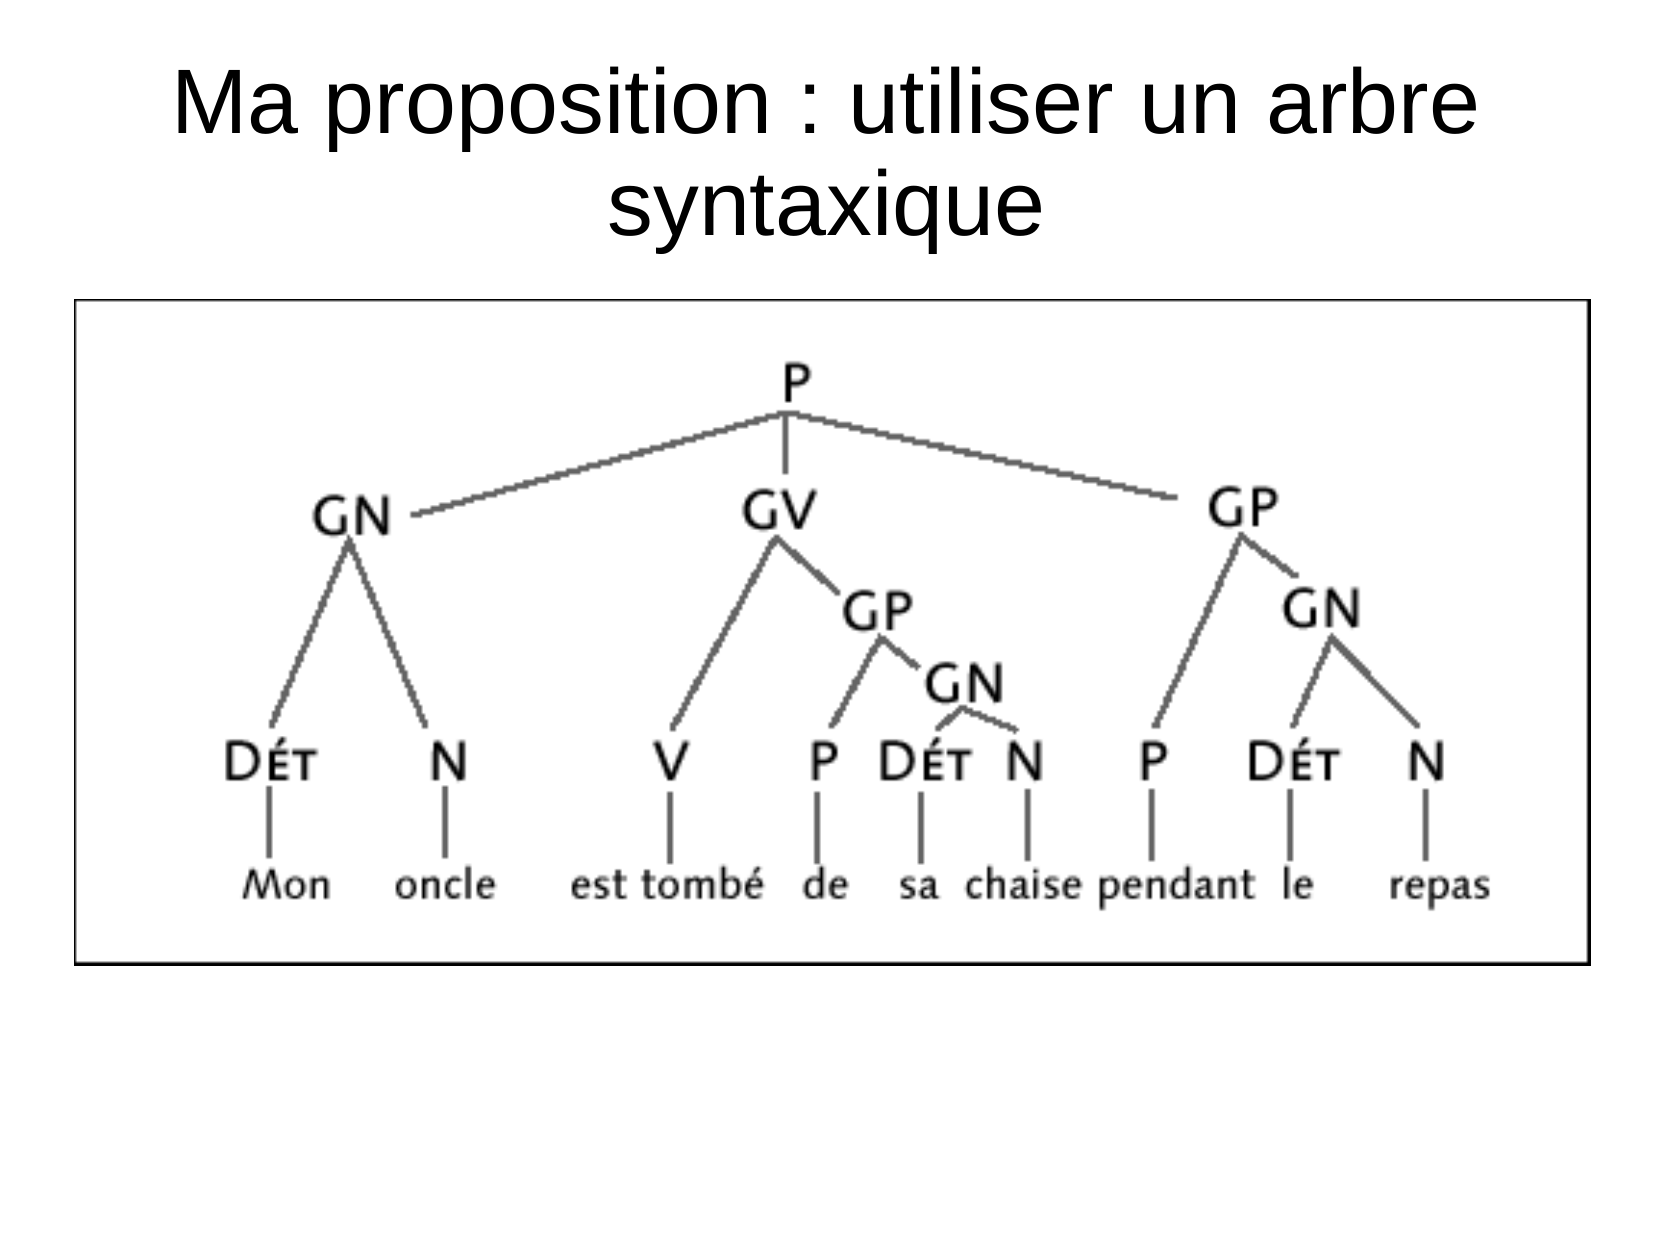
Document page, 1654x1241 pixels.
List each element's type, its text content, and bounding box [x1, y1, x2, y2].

title Ma proposition : utiliser un arbre syntaxique [82, 49, 1571, 257]
picture [74, 299, 1591, 966]
